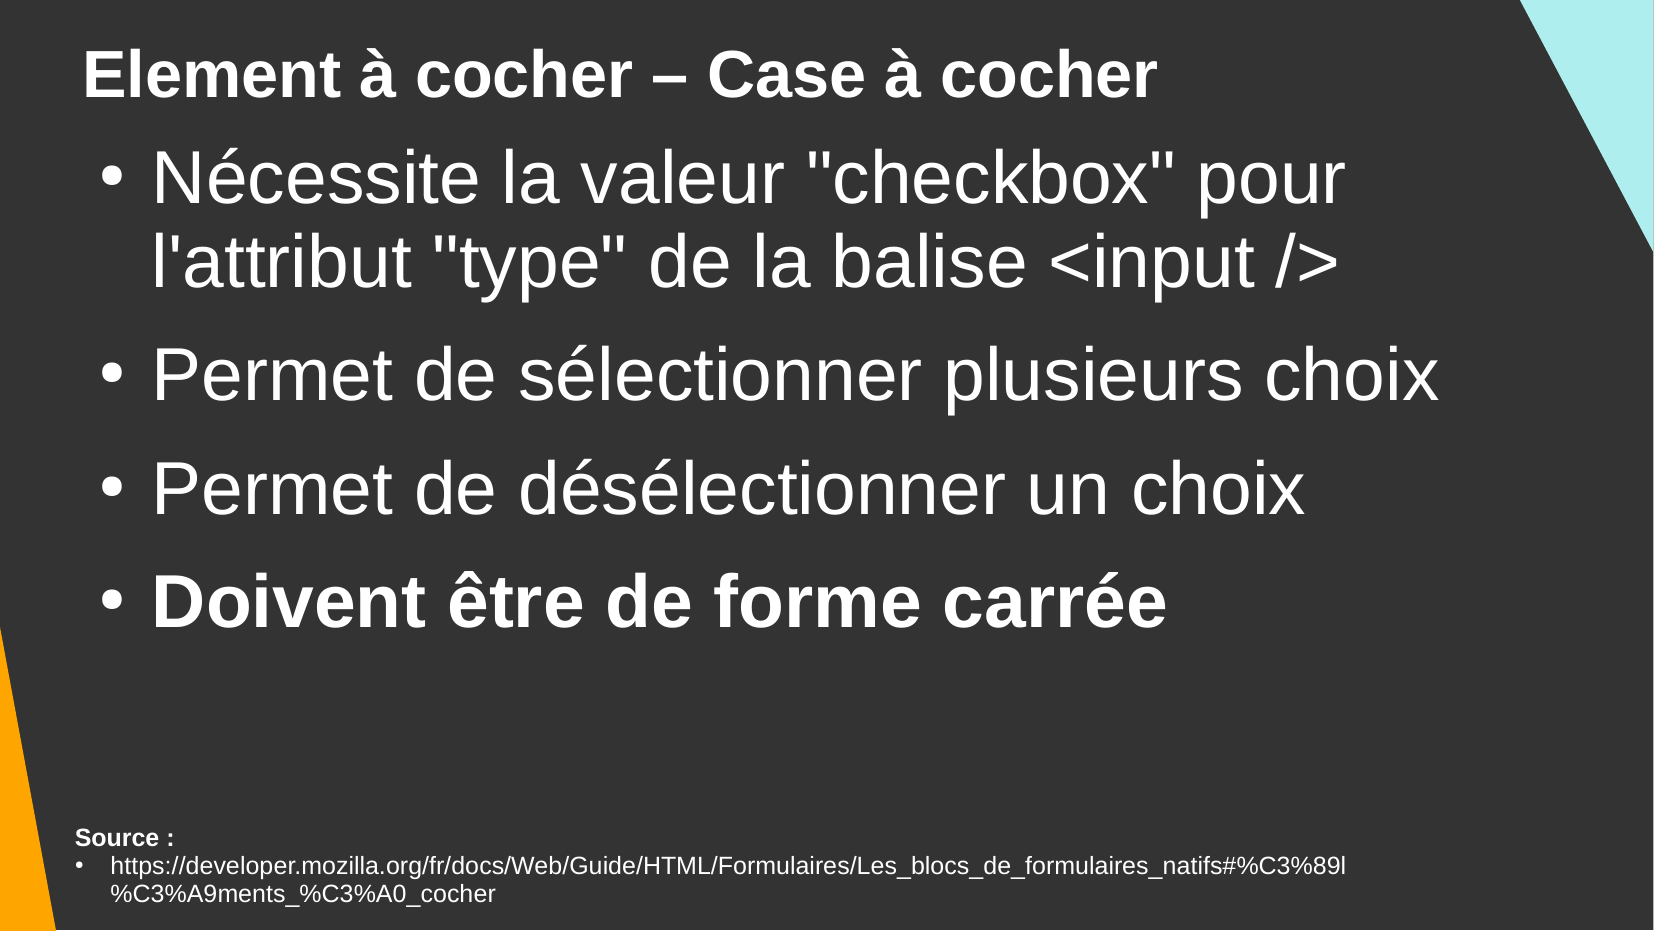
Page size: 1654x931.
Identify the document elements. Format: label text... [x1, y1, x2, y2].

text_box Source : https://developer.mozilla.org/fr/docs/Web/Guide/HTML/Formulaires/Les_blocs_de_formulaires_natifs#%C3%89l%C3%A9ments_%C3%A0_cocher [60, 816, 1546, 916]
text_box [1519, 0, 1654, 254]
list Nécessite la valeur "checkbox" pour l'attribut "type" de la balise <input /> Permet de sélectionner plusieurs choix Permet de désélectionner un choix Doivent être de forme carrée [80, 135, 1605, 733]
title Element à cocher – Case à cocher [82, 37, 1571, 114]
text_box [0, 627, 57, 931]
